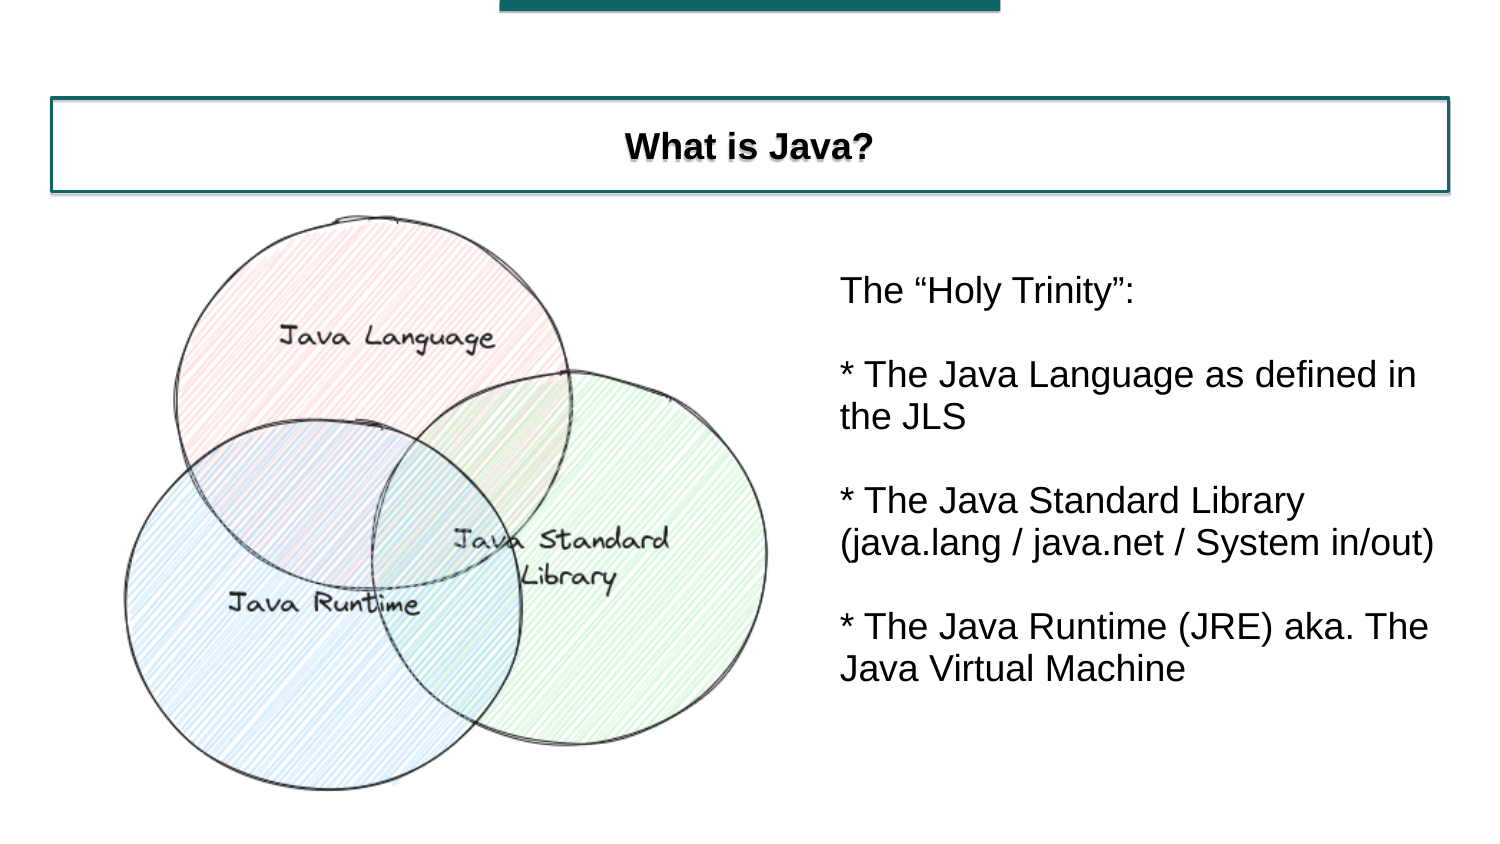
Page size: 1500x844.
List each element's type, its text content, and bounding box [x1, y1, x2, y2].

title What is Java? [51, 98, 1449, 192]
picture [112, 204, 781, 804]
text_box The “Holy Trinity”: * The Java Language as defined in the JLS * The Java Standard Library (java.lang / java.net / System in/out) * The Java Runtime (JRE) aka. The Java Virtual Machine [825, 262, 1463, 698]
